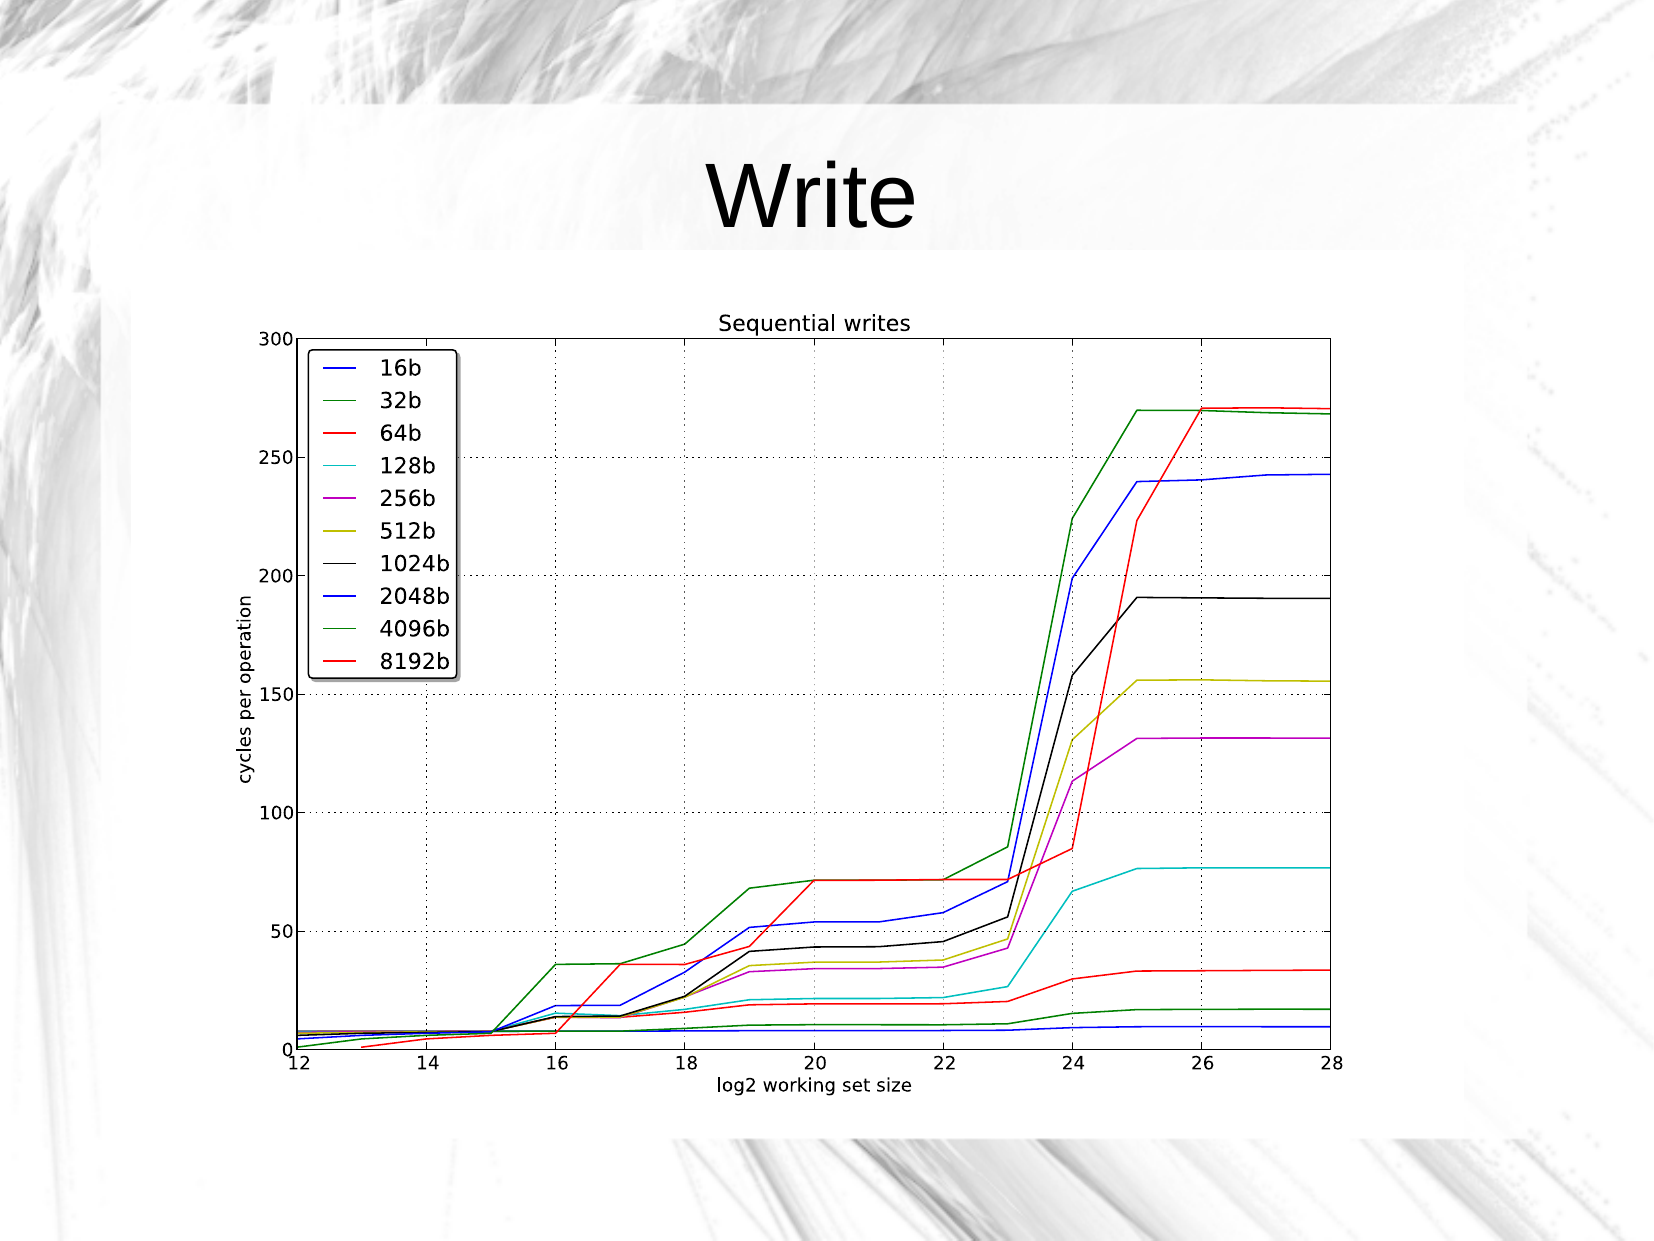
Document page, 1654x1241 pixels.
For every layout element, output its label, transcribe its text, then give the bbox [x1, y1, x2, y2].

title Write [118, 112, 1506, 281]
picture [0, 0, 1654, 1241]
